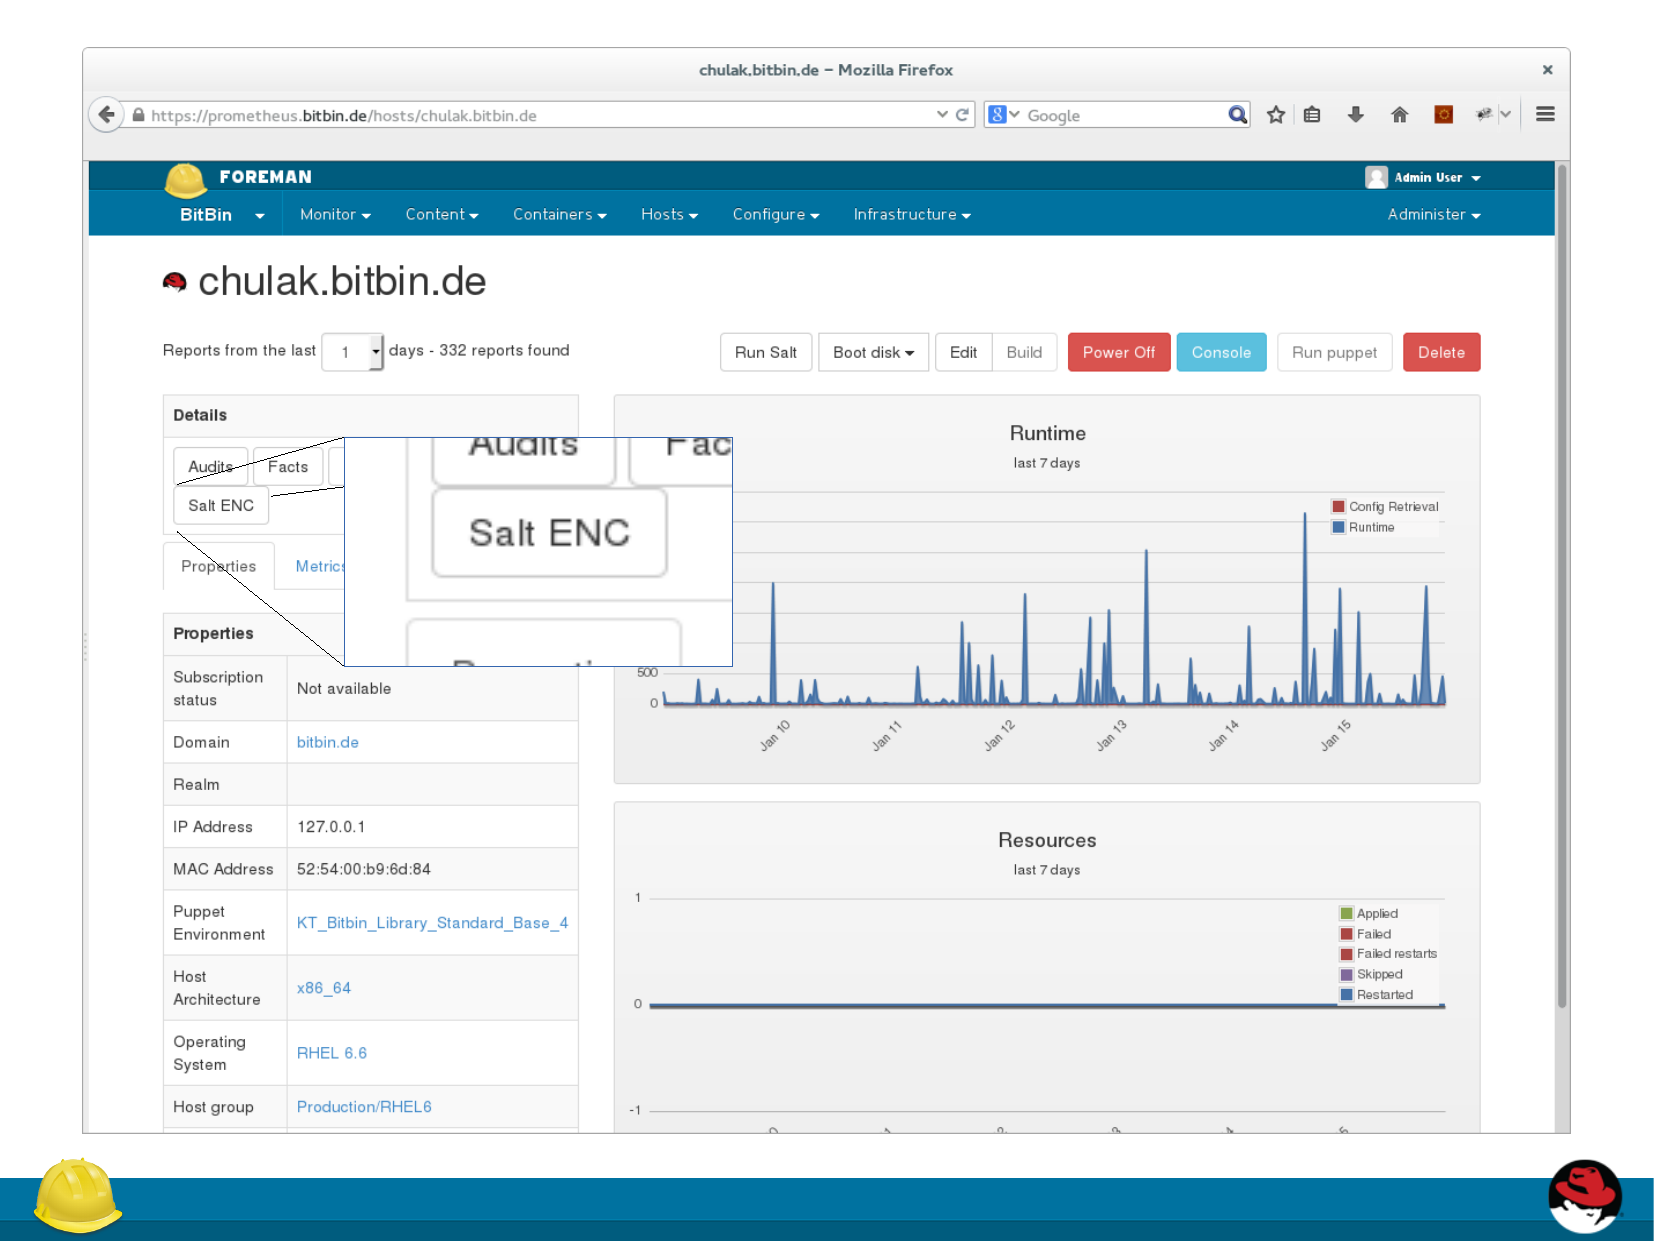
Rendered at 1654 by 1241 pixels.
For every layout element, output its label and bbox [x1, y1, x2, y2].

picture [23, 1145, 130, 1235]
picture [1547, 1157, 1630, 1233]
picture [82, 47, 1571, 1134]
